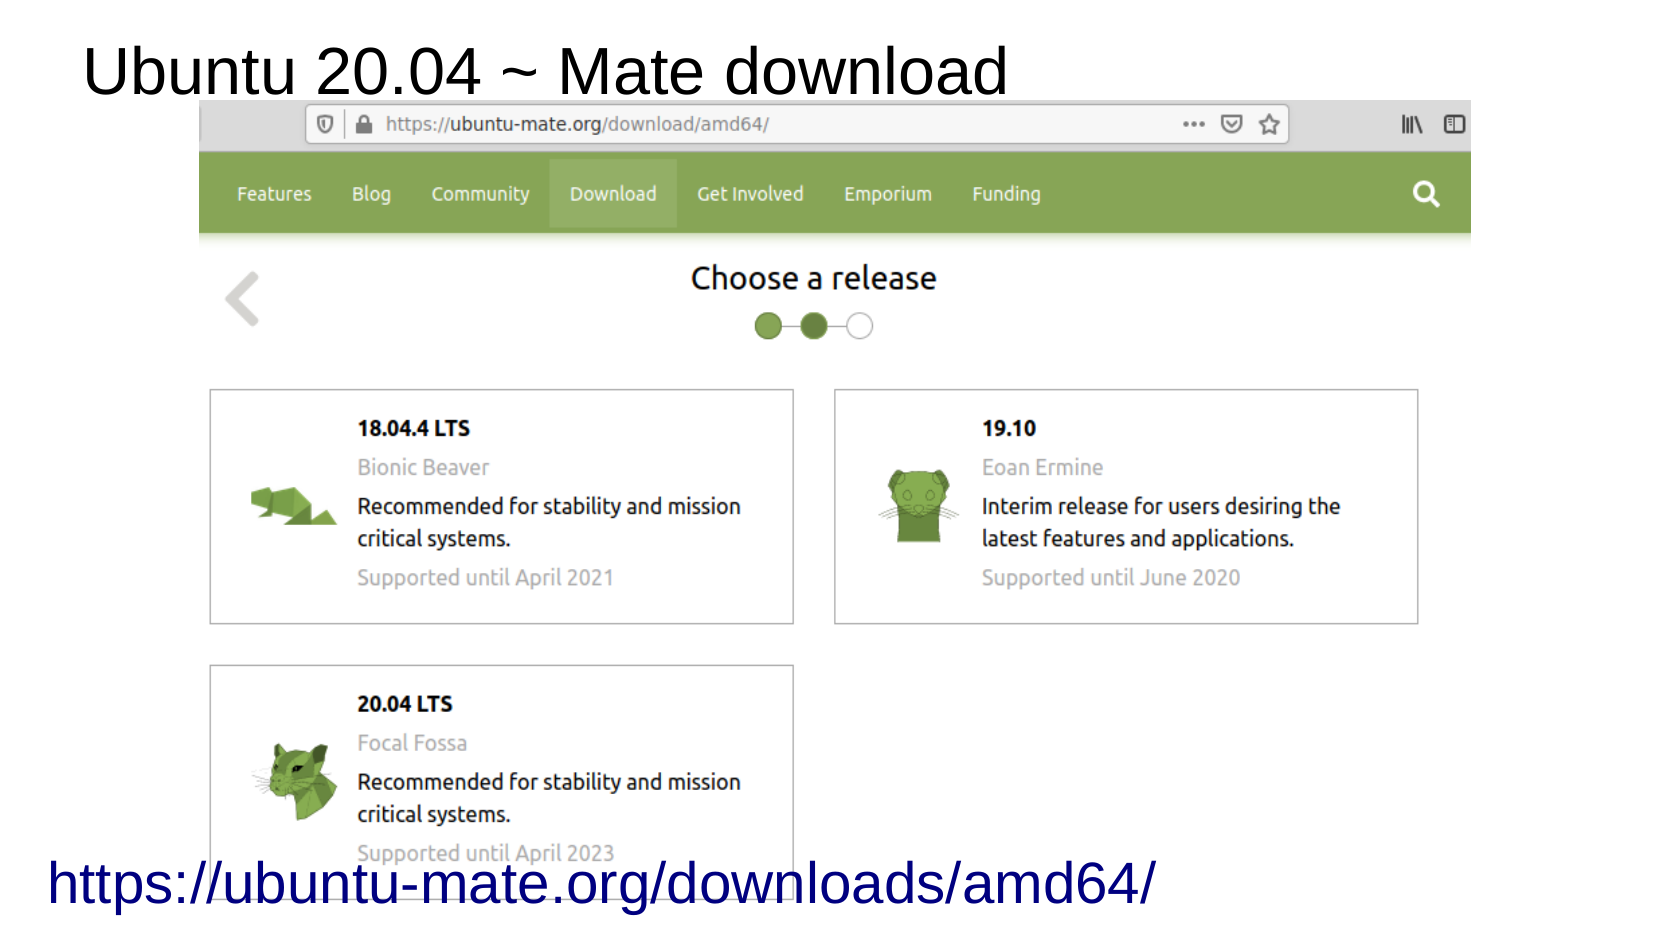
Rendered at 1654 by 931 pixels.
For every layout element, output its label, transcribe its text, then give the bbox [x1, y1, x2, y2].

text_box https://ubuntu-mate.org/downloads/amd64/ [47, 850, 1536, 931]
title Ubuntu 20.04 ~ Mate download [82, 34, 1571, 110]
picture [199, 100, 1471, 850]
